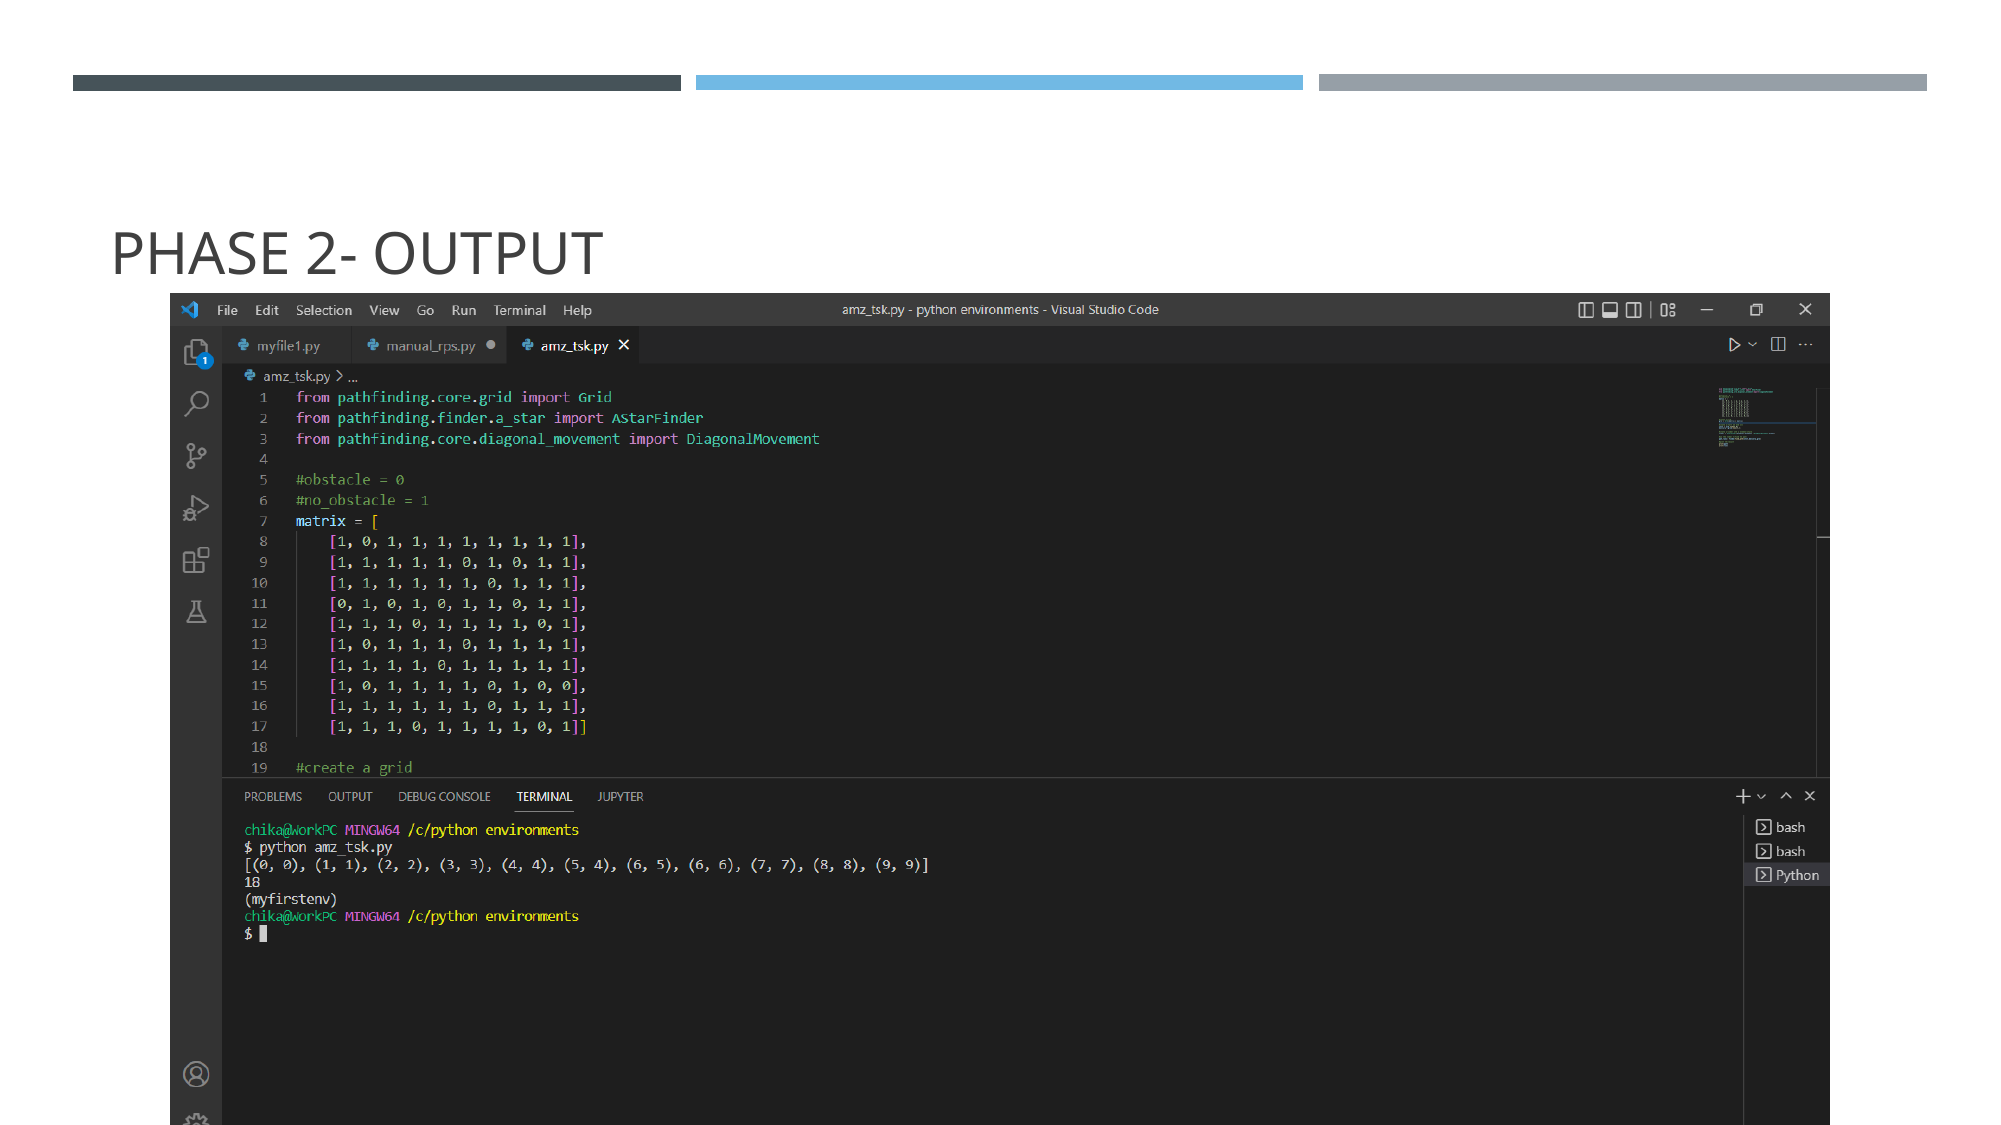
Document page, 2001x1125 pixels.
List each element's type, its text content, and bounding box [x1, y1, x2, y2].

picture [170, 293, 1830, 1125]
title PHASE 2- OUTPUT [95, 98, 1905, 294]
